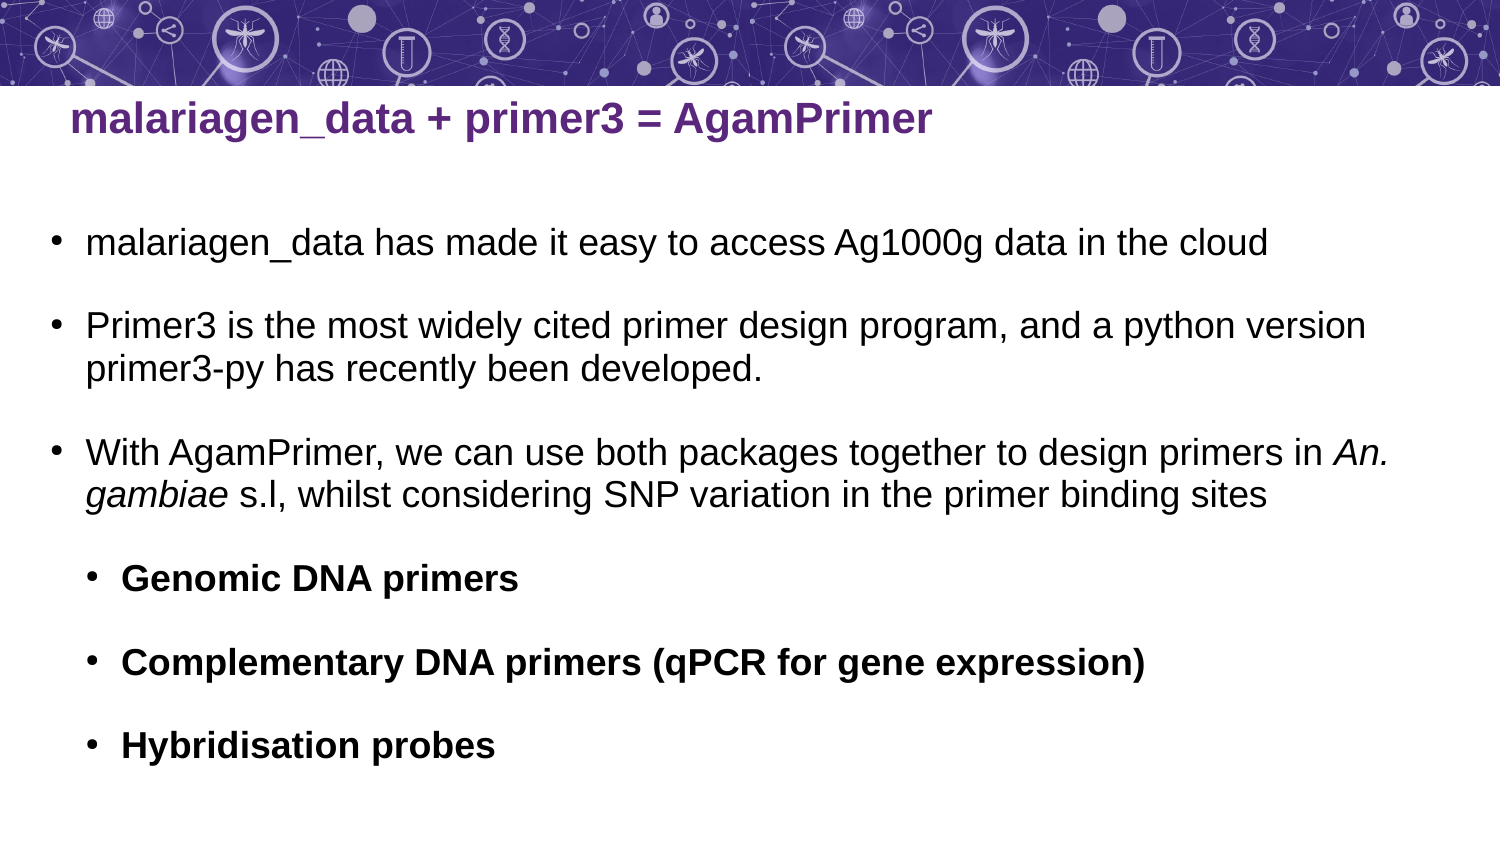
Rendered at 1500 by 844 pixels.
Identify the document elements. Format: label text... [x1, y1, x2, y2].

picture [0, 0, 1500, 86]
text_box malariagen_data has made it easy to access Ag1000g data in the cloud Primer3 is the most widely cited primer design program, and a python version primer3-py has recently been developed. With AgamPrimer, we can use both packages together to design primers in An. gambiae s.l, whilst considering SNP variation in the primer binding sites Genomic DNA primers Complementary DNA primers (qPCR for gene expression) Hybridisation probes [35, 213, 1418, 775]
title malariagen_data + primer3 = AgamPrimer [54, 75, 1118, 151]
